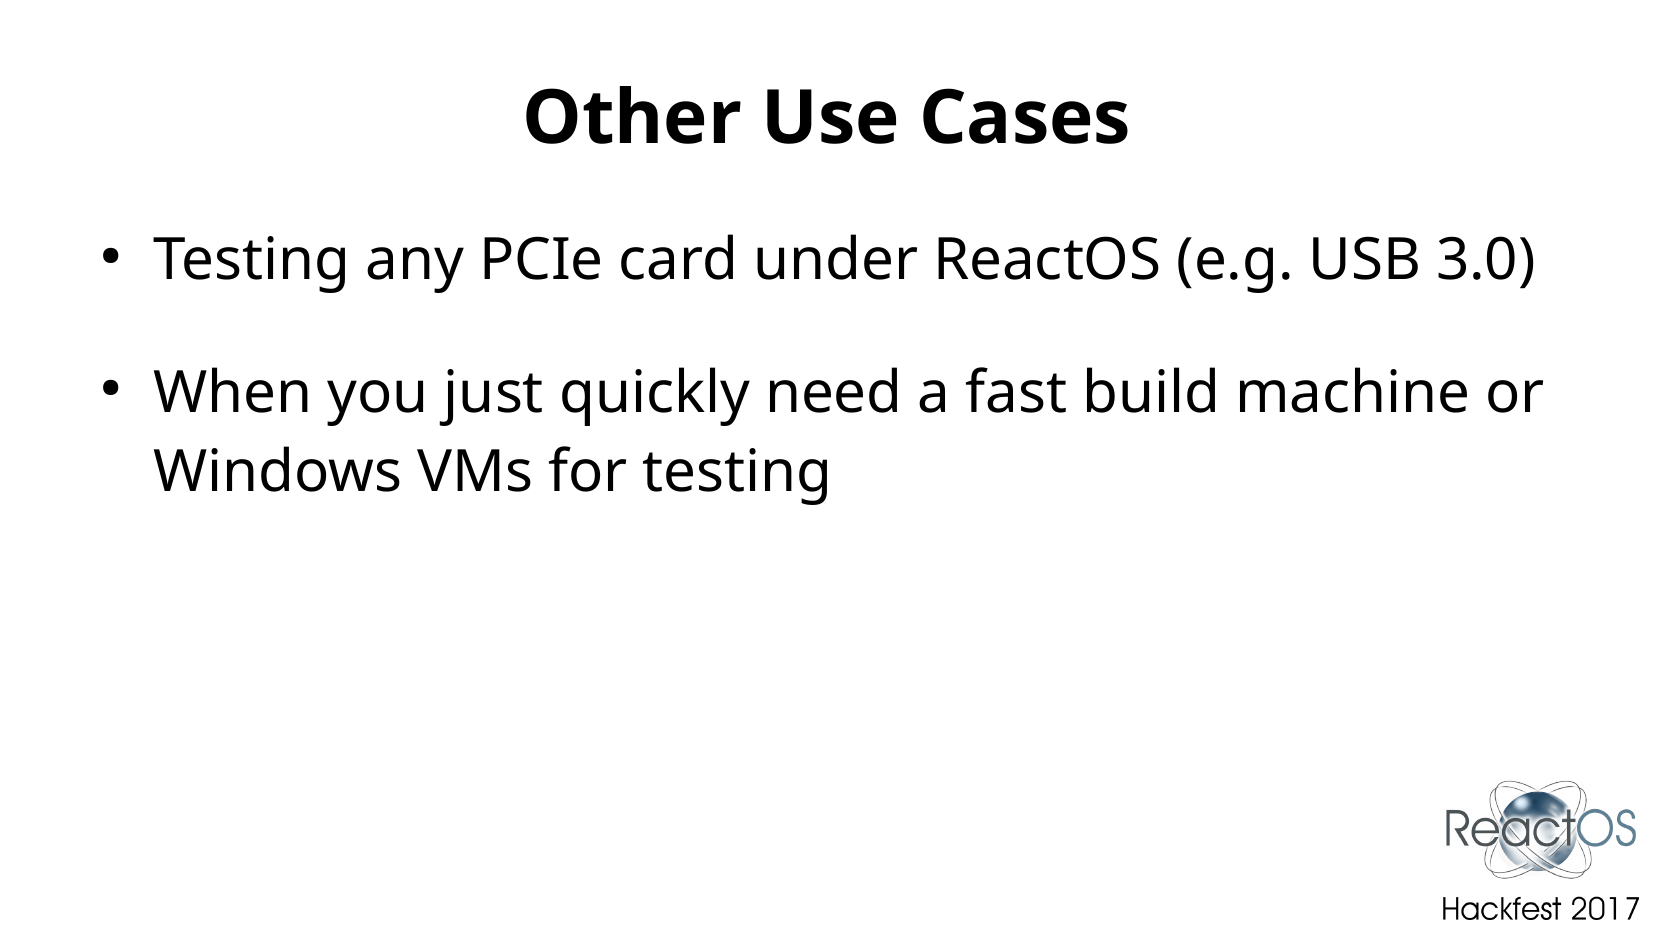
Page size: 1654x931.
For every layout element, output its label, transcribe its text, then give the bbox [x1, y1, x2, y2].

picture [1440, 779, 1642, 920]
list Testing any PCIe card under ReactOS (e.g. USB 3.0) When you just quickly need a fast build machine or Windows VMs for testing [82, 217, 1571, 758]
title Other Use Cases [82, 37, 1571, 193]
